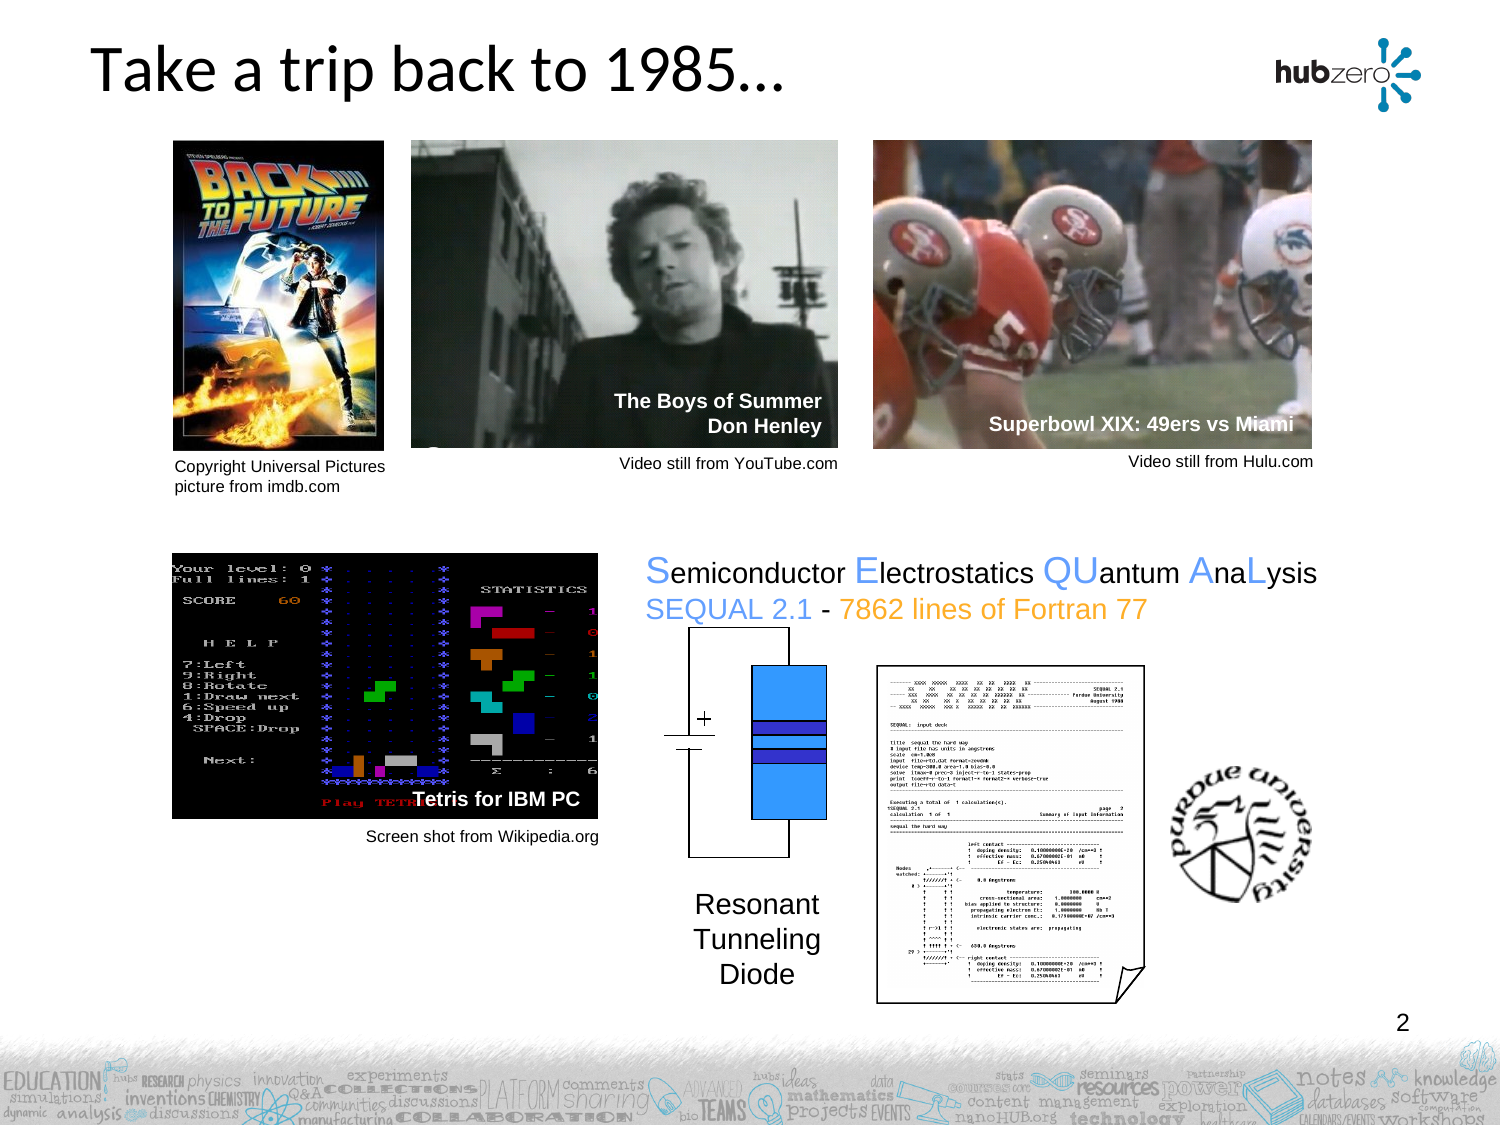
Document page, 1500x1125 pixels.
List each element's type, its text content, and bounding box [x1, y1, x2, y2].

text_box The Boys of Summer Don Henley [599, 379, 837, 446]
text_box Semiconductor Electrostatics QUantum AnaLysis SEQUAL 2.1 - 7862 lines of Fortran 77 [630, 537, 1333, 634]
text_box Video still from YouTube.com [604, 444, 854, 481]
text_box Screen shot from Wikipedia.org [350, 818, 615, 854]
text_box Resonant Tunneling Diode [678, 877, 837, 999]
picture [1272, 35, 1424, 115]
picture [887, 680, 1143, 988]
picture [411, 140, 838, 448]
picture [1170, 766, 1312, 903]
picture [172, 553, 598, 819]
picture [1130, 970, 1144, 988]
text_box Superbowl XIX: 49ers vs Miami [974, 403, 1310, 444]
text_box Video still from Hulu.com [1113, 443, 1329, 479]
picture [1120, 970, 1140, 988]
picture [173, 140, 384, 448]
text_box [751, 665, 827, 820]
picture [0, 1034, 1500, 1125]
text_box Tetris for IBM PC [397, 778, 596, 818]
text_box <number> [1074, 991, 1426, 1052]
text_box Take a trip back to 1985… [75, 12, 1249, 118]
text_box Copyright Universal Pictures picture from imdb.com [159, 448, 401, 505]
picture [873, 140, 1312, 449]
